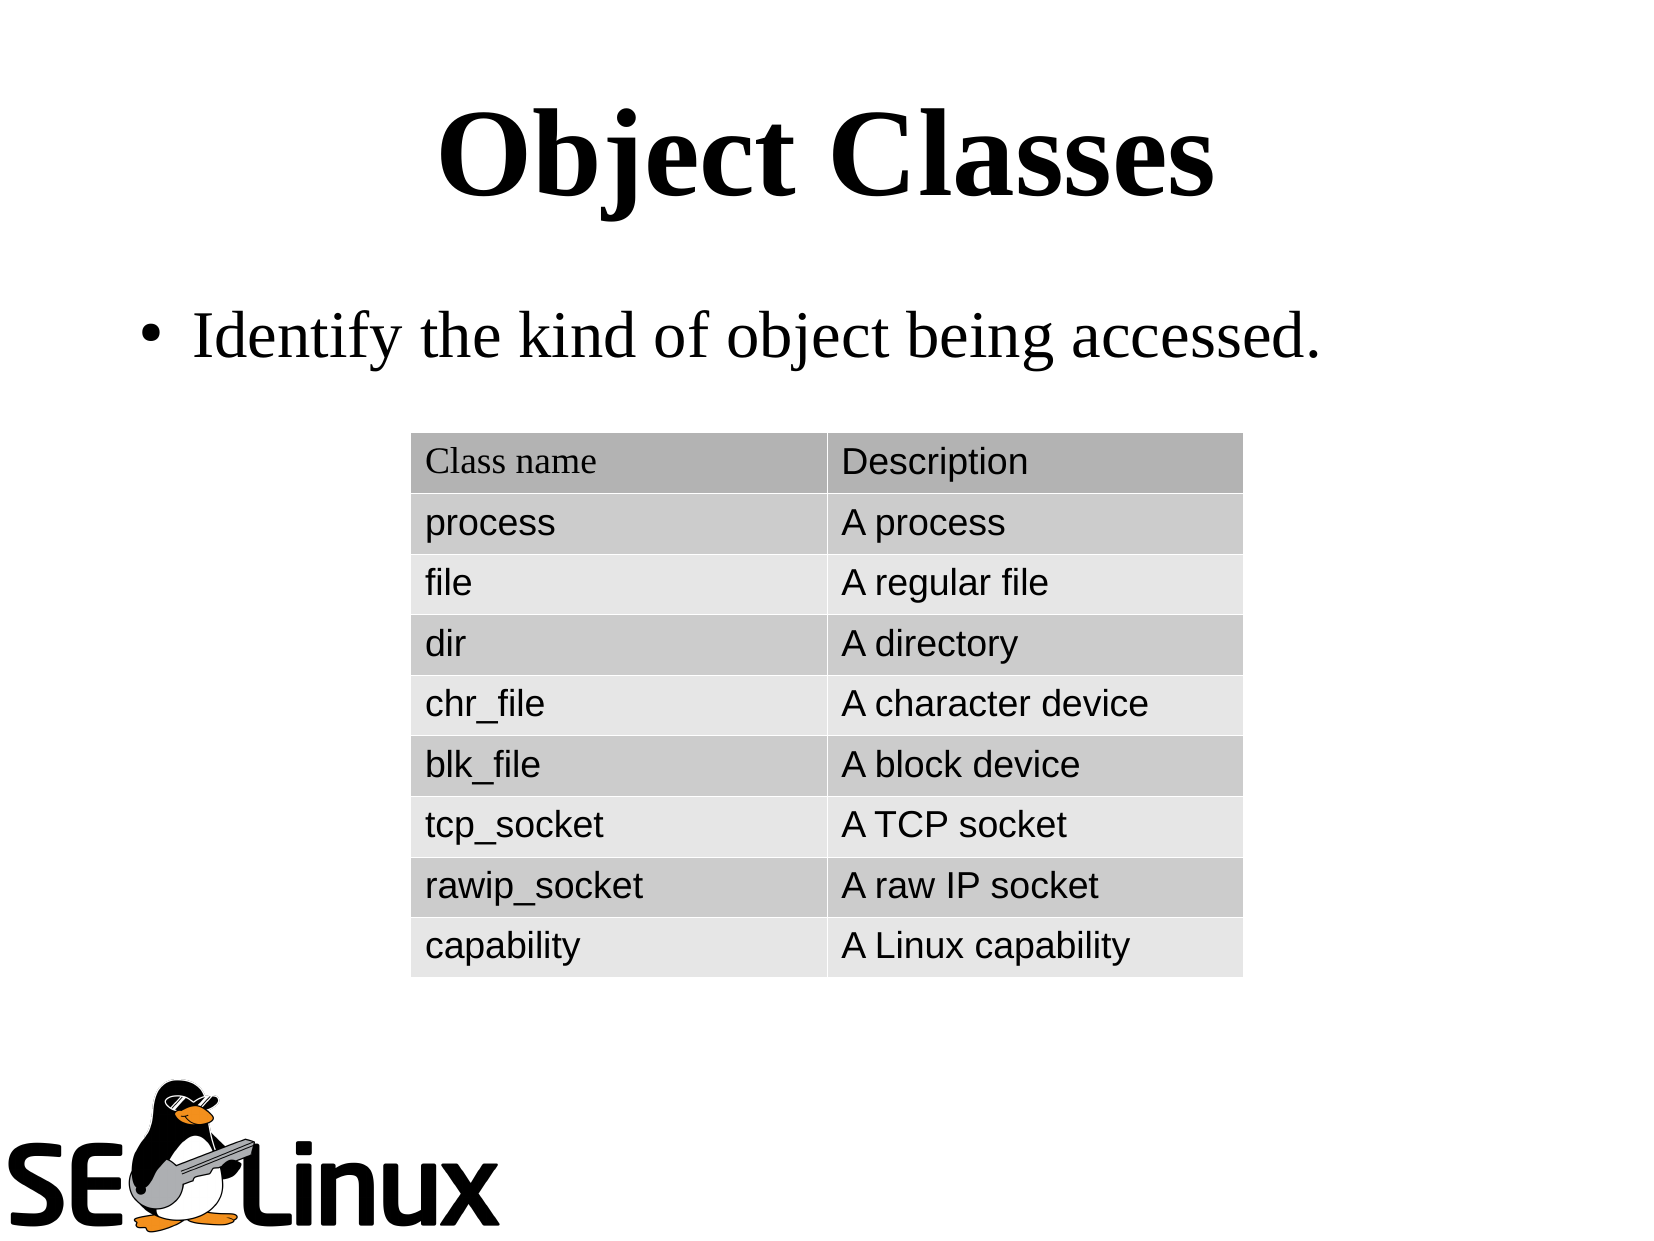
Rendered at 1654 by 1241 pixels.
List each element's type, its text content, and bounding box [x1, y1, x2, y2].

table_cell A character device [828, 676, 1243, 735]
table_cell file [411, 555, 827, 614]
table_cell A Linux capability [828, 918, 1243, 977]
title Object Classes [82, 49, 1571, 257]
table_cell A directory [828, 615, 1243, 675]
table_cell capability [411, 918, 827, 977]
picture [0, 919, 526, 1241]
table_cell chr_file [411, 676, 827, 735]
table_cell rawip_socket [411, 858, 827, 917]
table_cell A raw IP socket [828, 858, 1243, 917]
table_cell A regular file [828, 555, 1243, 614]
table_cell A block device [828, 736, 1243, 796]
table_header Description [828, 433, 1243, 493]
table_cell dir [411, 615, 827, 675]
table_cell blk_file [411, 736, 827, 796]
table_cell process [411, 494, 827, 554]
table_header Class name [411, 433, 827, 493]
list Identify the kind of object being accessed. [121, 297, 1534, 1064]
table_cell tcp_socket [411, 797, 827, 857]
table_cell A TCP socket [828, 797, 1243, 857]
table_cell A process [828, 494, 1243, 554]
